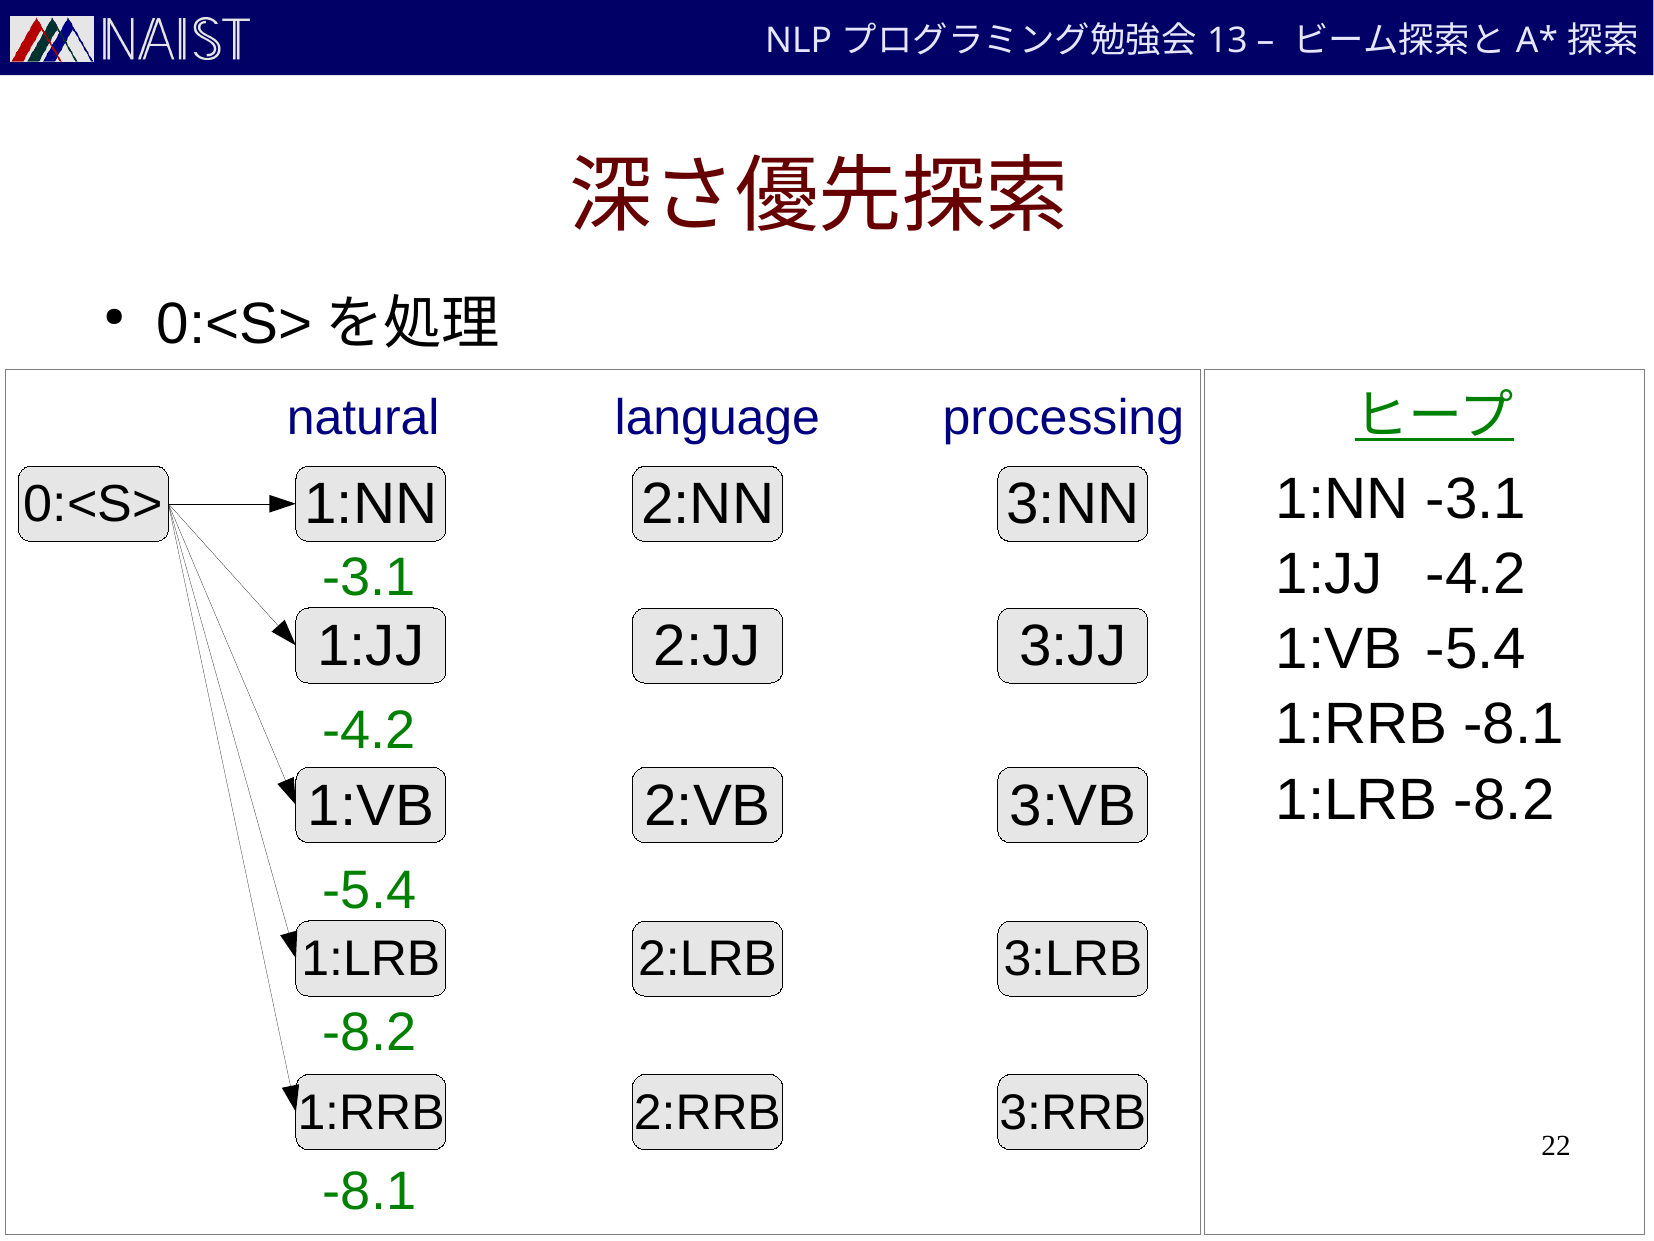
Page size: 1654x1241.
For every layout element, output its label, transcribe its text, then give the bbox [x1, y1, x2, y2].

text_box 1:VB -5.4 [1261, 608, 1542, 683]
text_box -8.1 [308, 1153, 432, 1229]
text_box ヒープ [1339, 376, 1515, 455]
text_box 3:VB [997, 767, 1148, 843]
text_box 1:VB [295, 767, 446, 843]
text_box 1:NN -3.1 [1261, 457, 1542, 533]
text_box -4.2 [308, 692, 432, 768]
text_box 2:VB [632, 767, 783, 843]
text_box 2:NN [632, 466, 783, 542]
text_box 1:LRB [295, 920, 446, 997]
text_box 2:JJ [632, 608, 783, 684]
text_box 2:RRB [632, 1074, 783, 1150]
text_box 1:JJ -4.2 [1261, 533, 1542, 608]
text_box 3:LRB [997, 921, 1148, 997]
text_box 1:RRB [295, 1074, 446, 1150]
text_box 1:RRB -8.1 [1261, 683, 1580, 764]
text_box 1:NN [295, 466, 446, 542]
picture [10, 16, 94, 62]
text_box 3:NN [997, 466, 1148, 542]
text_box natural language processing [201, 381, 1200, 453]
text_box 3:RRB [997, 1074, 1148, 1150]
text_box -8.2 [308, 993, 432, 1069]
text_box 3:JJ [997, 608, 1148, 684]
text_box 2:LRB [632, 921, 783, 997]
picture [102, 17, 251, 60]
text_box 1:LRB -8.2 [1261, 764, 1570, 839]
text_box 0:<S> [18, 466, 169, 542]
text_box -3.1 [307, 538, 432, 615]
list 0:<S>を処理 [86, 276, 1575, 342]
text_box 1:JJ [295, 607, 446, 684]
title 深さ優先探索 [75, 92, 1564, 285]
text_box -5.4 [308, 851, 432, 928]
